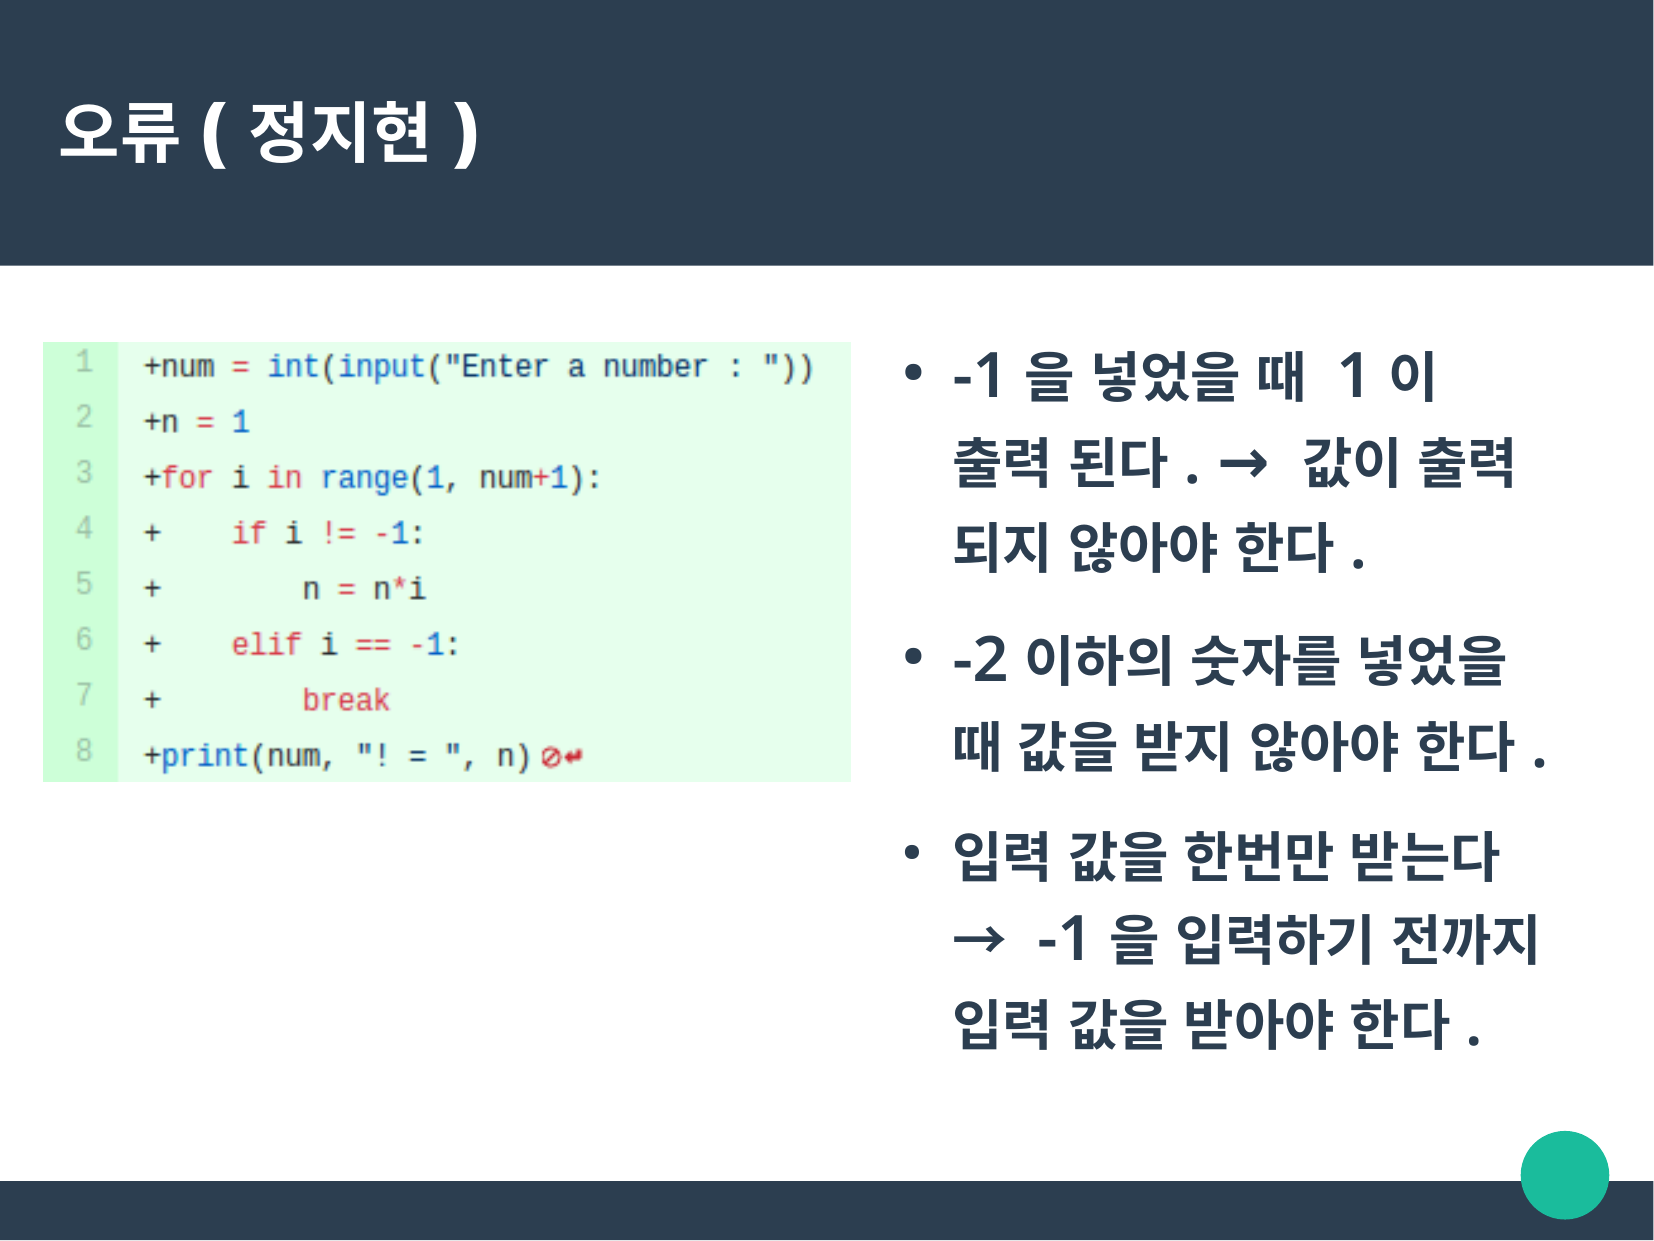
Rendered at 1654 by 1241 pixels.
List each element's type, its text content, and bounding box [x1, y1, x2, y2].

title 오류(정지현) [59, 49, 1595, 207]
picture [43, 342, 851, 782]
list -1을 넣었을 때 1이 출력 된다. → 값이 출력 되지 않아야 한다. -2이하의 숫자를 넣었을 때 값을 받지 않아야 한다. 입력 값을 한번만 받는다→ -1을 입력하기 전까지 입력 값을 받아야 한다. [885, 330, 1548, 1087]
